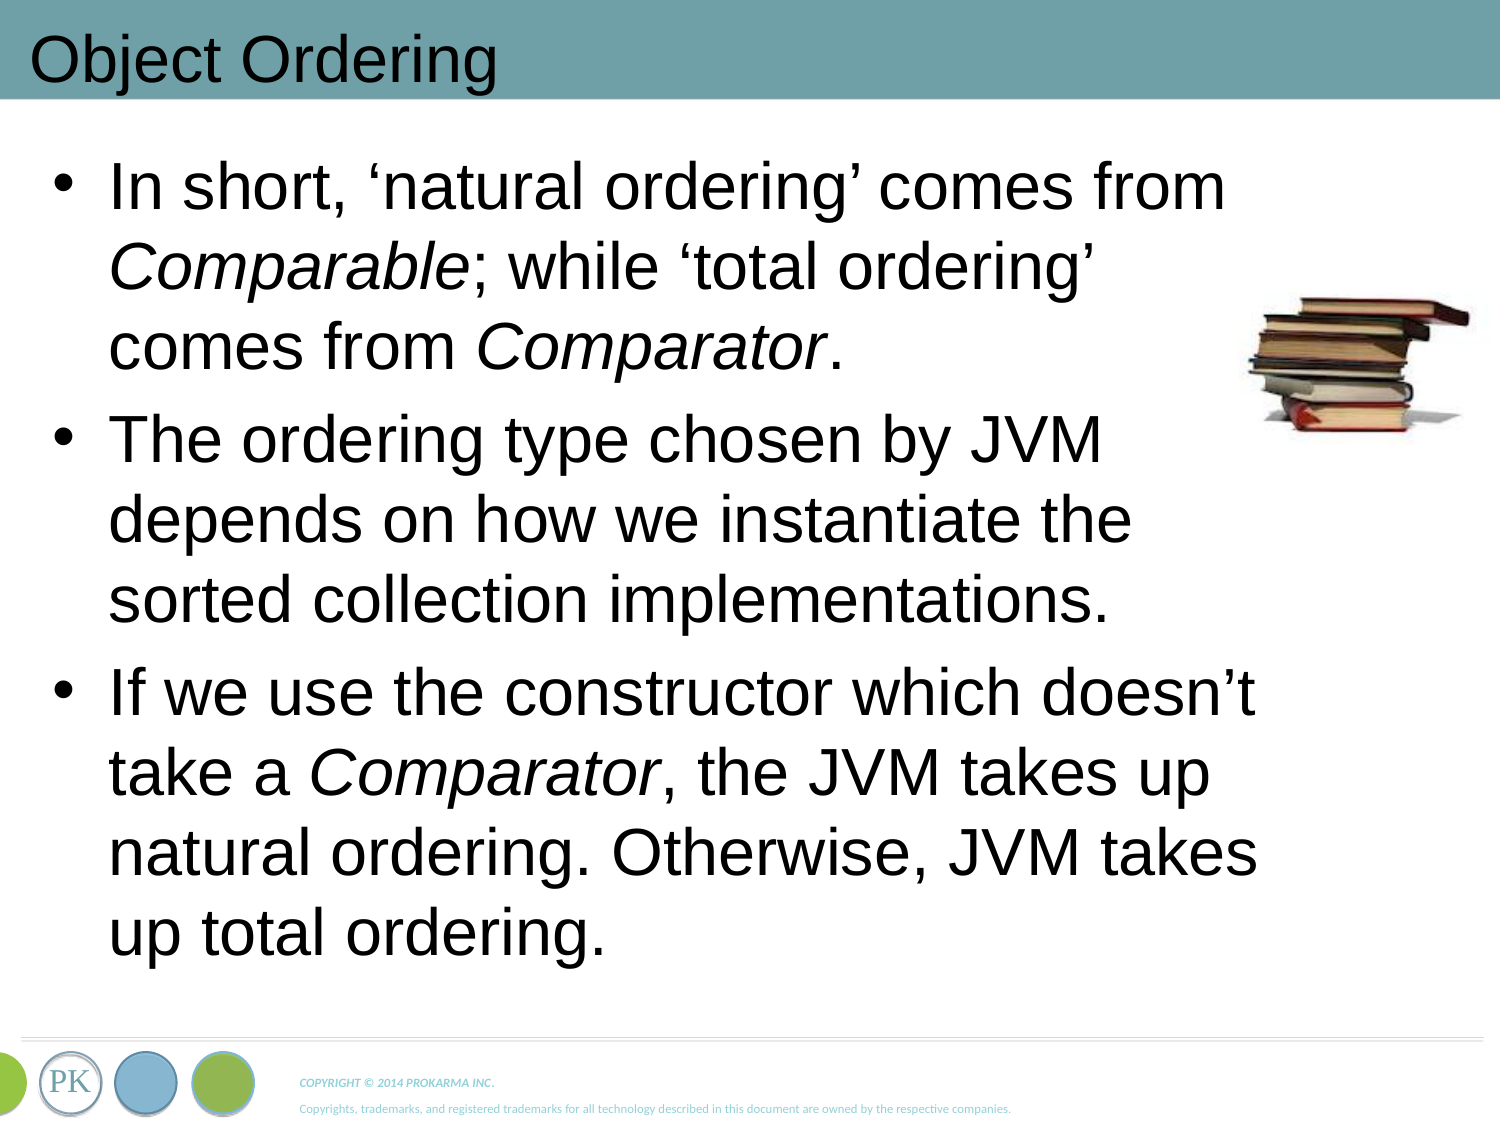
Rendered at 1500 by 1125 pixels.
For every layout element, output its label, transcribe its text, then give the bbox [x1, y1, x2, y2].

text_box In short, ‘natural ordering’ comes from Comparable; while ‘total ordering’ comes from Comparator. The ordering type chosen by JVM depends on how we instantiate the sorted collection implementations. If we use the constructor which doesn’t take a Comparator, the JVM takes up natural ordering. Otherwise, JVM takes up total ordering. [37, 135, 1321, 928]
text_box [1321, 243, 1500, 465]
text_box Object Ordering [15, 15, 1441, 105]
